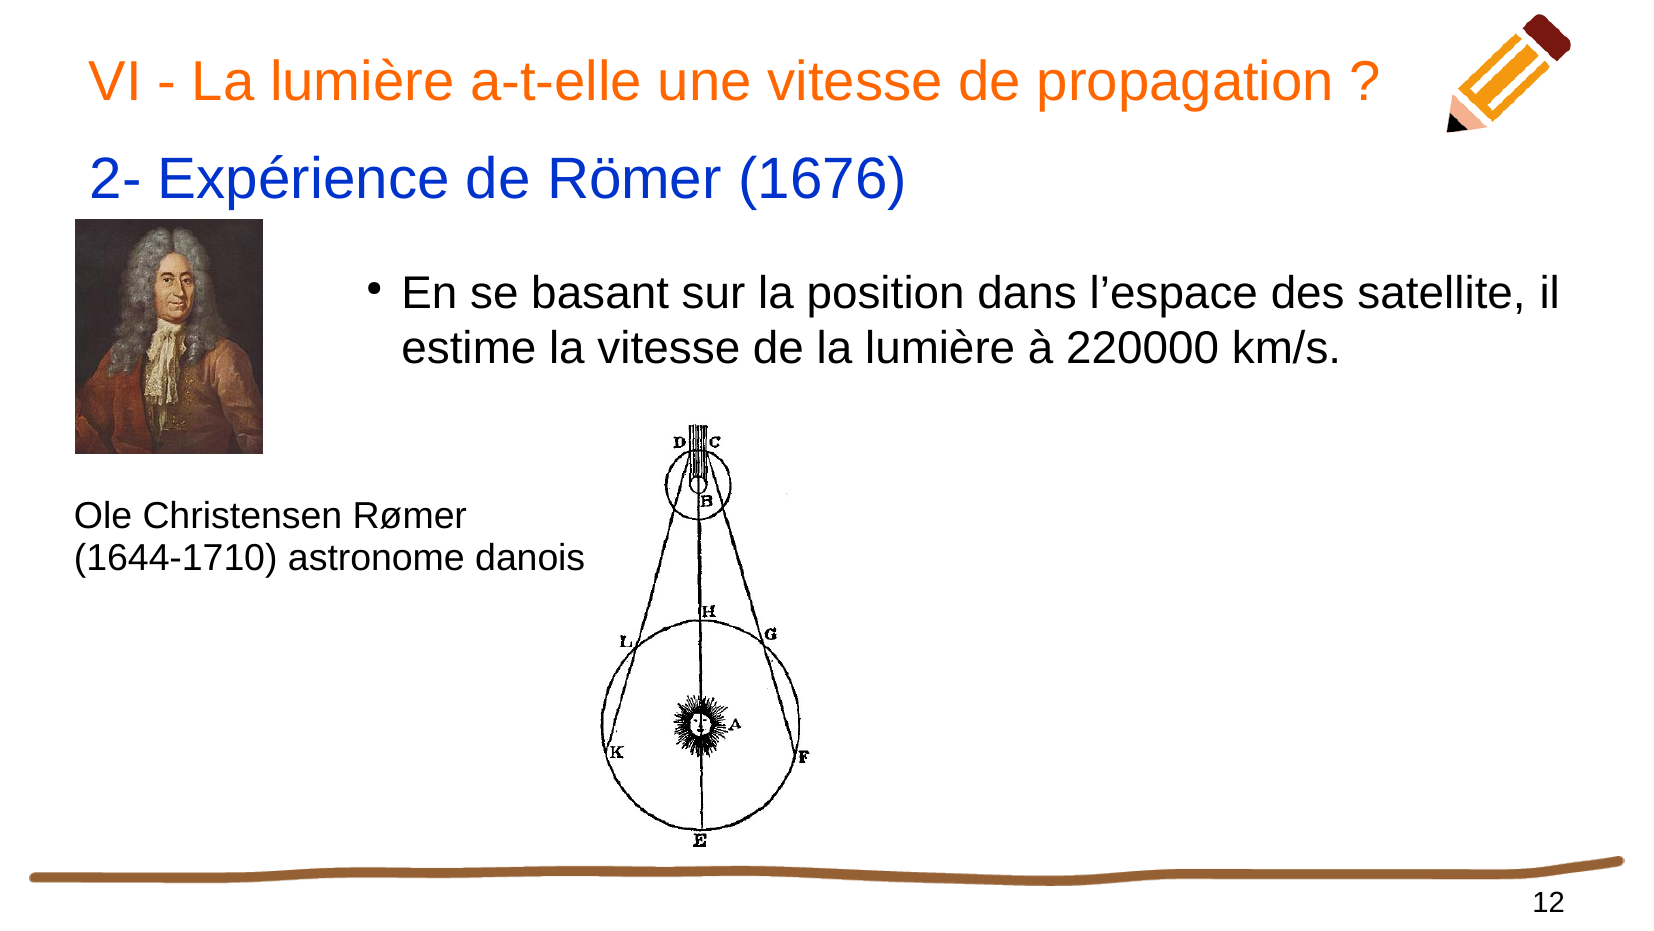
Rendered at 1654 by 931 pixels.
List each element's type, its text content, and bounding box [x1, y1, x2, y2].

text_box En se basant sur la position dans l’espace des satellite, il estime la vitesse de la lumière à 220000 km/s. [351, 254, 1613, 381]
text_box 2- Expérience de Römer (1676) [75, 138, 1143, 237]
title VI - La lumière a-t-elle une vitesse de propagation ? [88, 29, 1447, 133]
picture [1446, 14, 1571, 133]
picture [29, 856, 1625, 886]
picture [75, 219, 263, 454]
text_box Ole Christensen Rømer (1644-1710) astronome danois [59, 487, 601, 593]
picture [572, 405, 826, 854]
